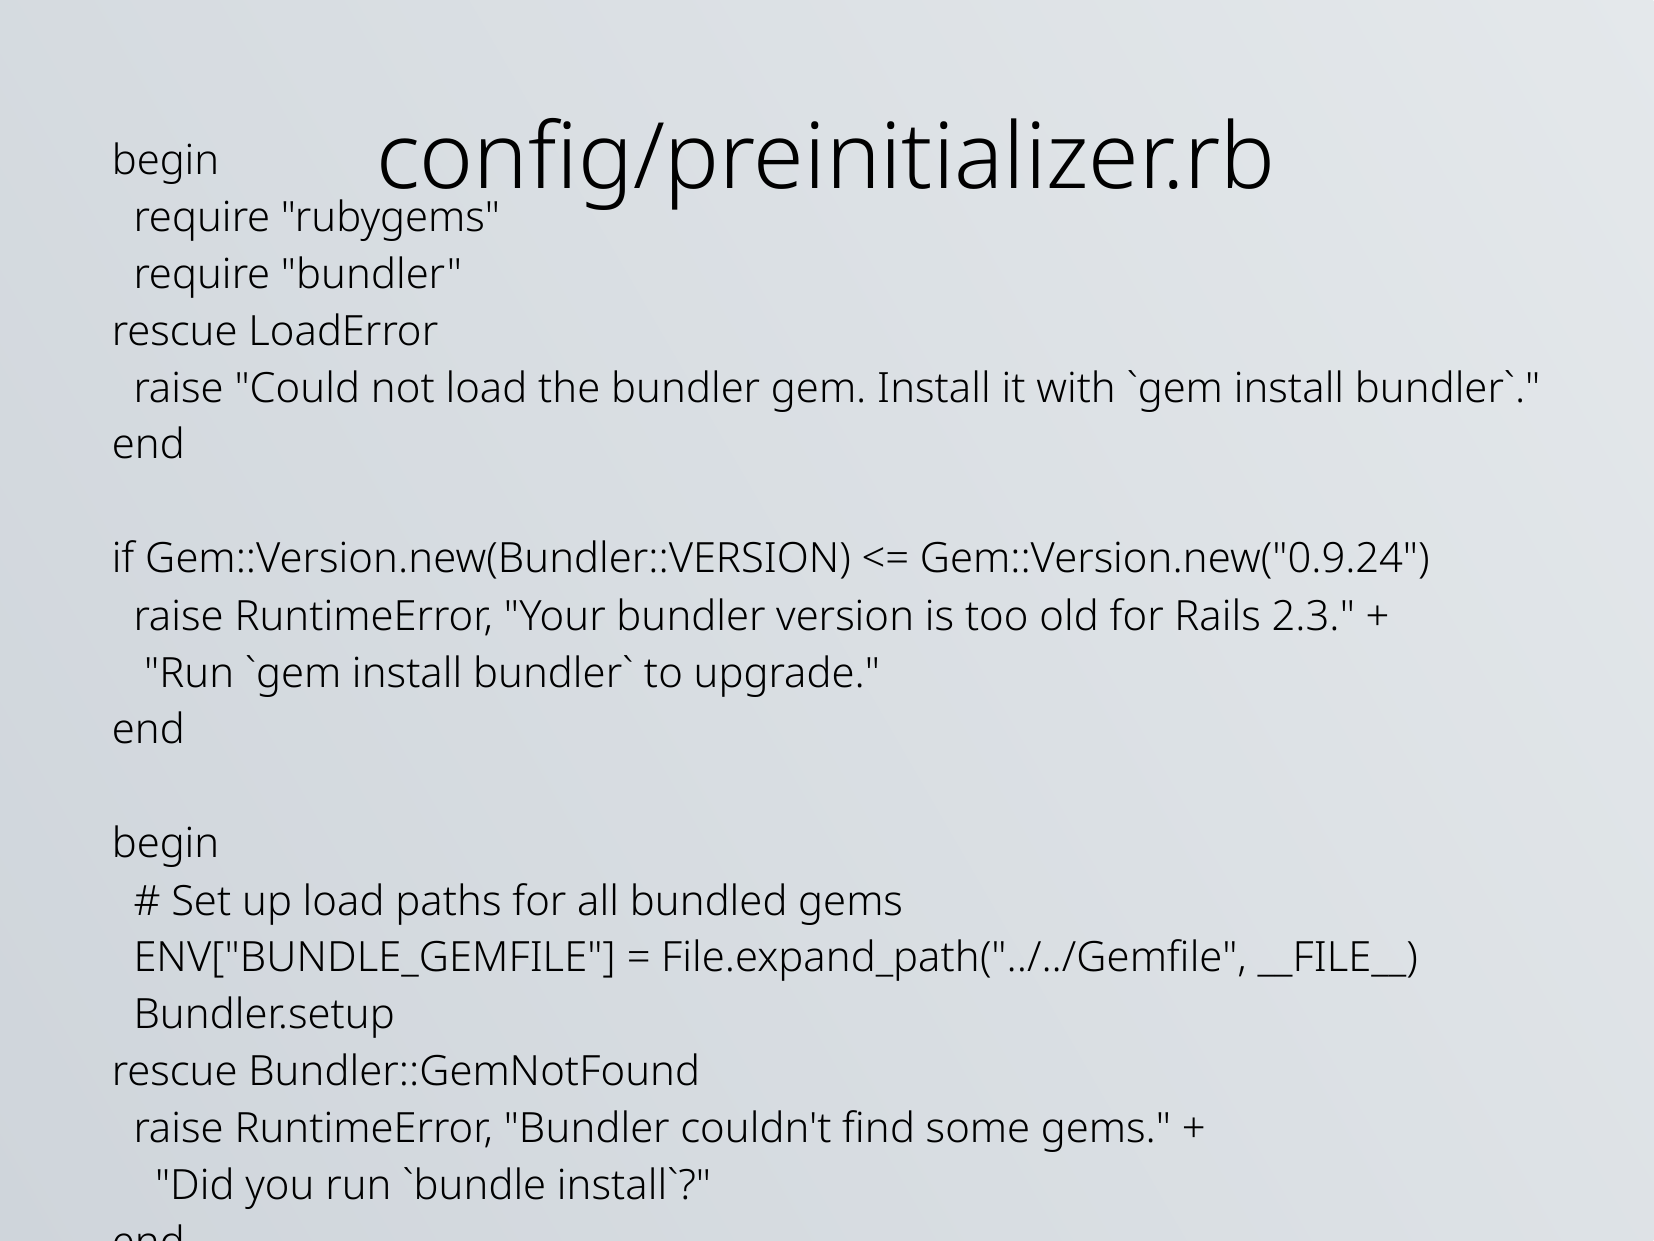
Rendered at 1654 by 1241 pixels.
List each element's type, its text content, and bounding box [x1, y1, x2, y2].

subtitle begin require "rubygems" require "bundler" rescue LoadError raise "Could not load the bundler gem. Install it with `gem install bundler`." end if Gem::Version.new(Bundler::VERSION) <= Gem::Version.new("0.9.24") raise RuntimeError, "Your bundler version is too old for Rails 2.3." + "Run `gem install bundler` to upgrade." end begin # Set up load paths for all bundled gems ENV["BUNDLE_GEMFILE"] = File.expand_path("../../Gemfile", __FILE__) Bundler.setup rescue Bundler::GemNotFound raise RuntimeError, "Bundler couldn't find some gems." + "Did you run `bundle install`?" end [208, 224, 1446, 1175]
title config/preinitializer.rb [449, 56, 1205, 224]
